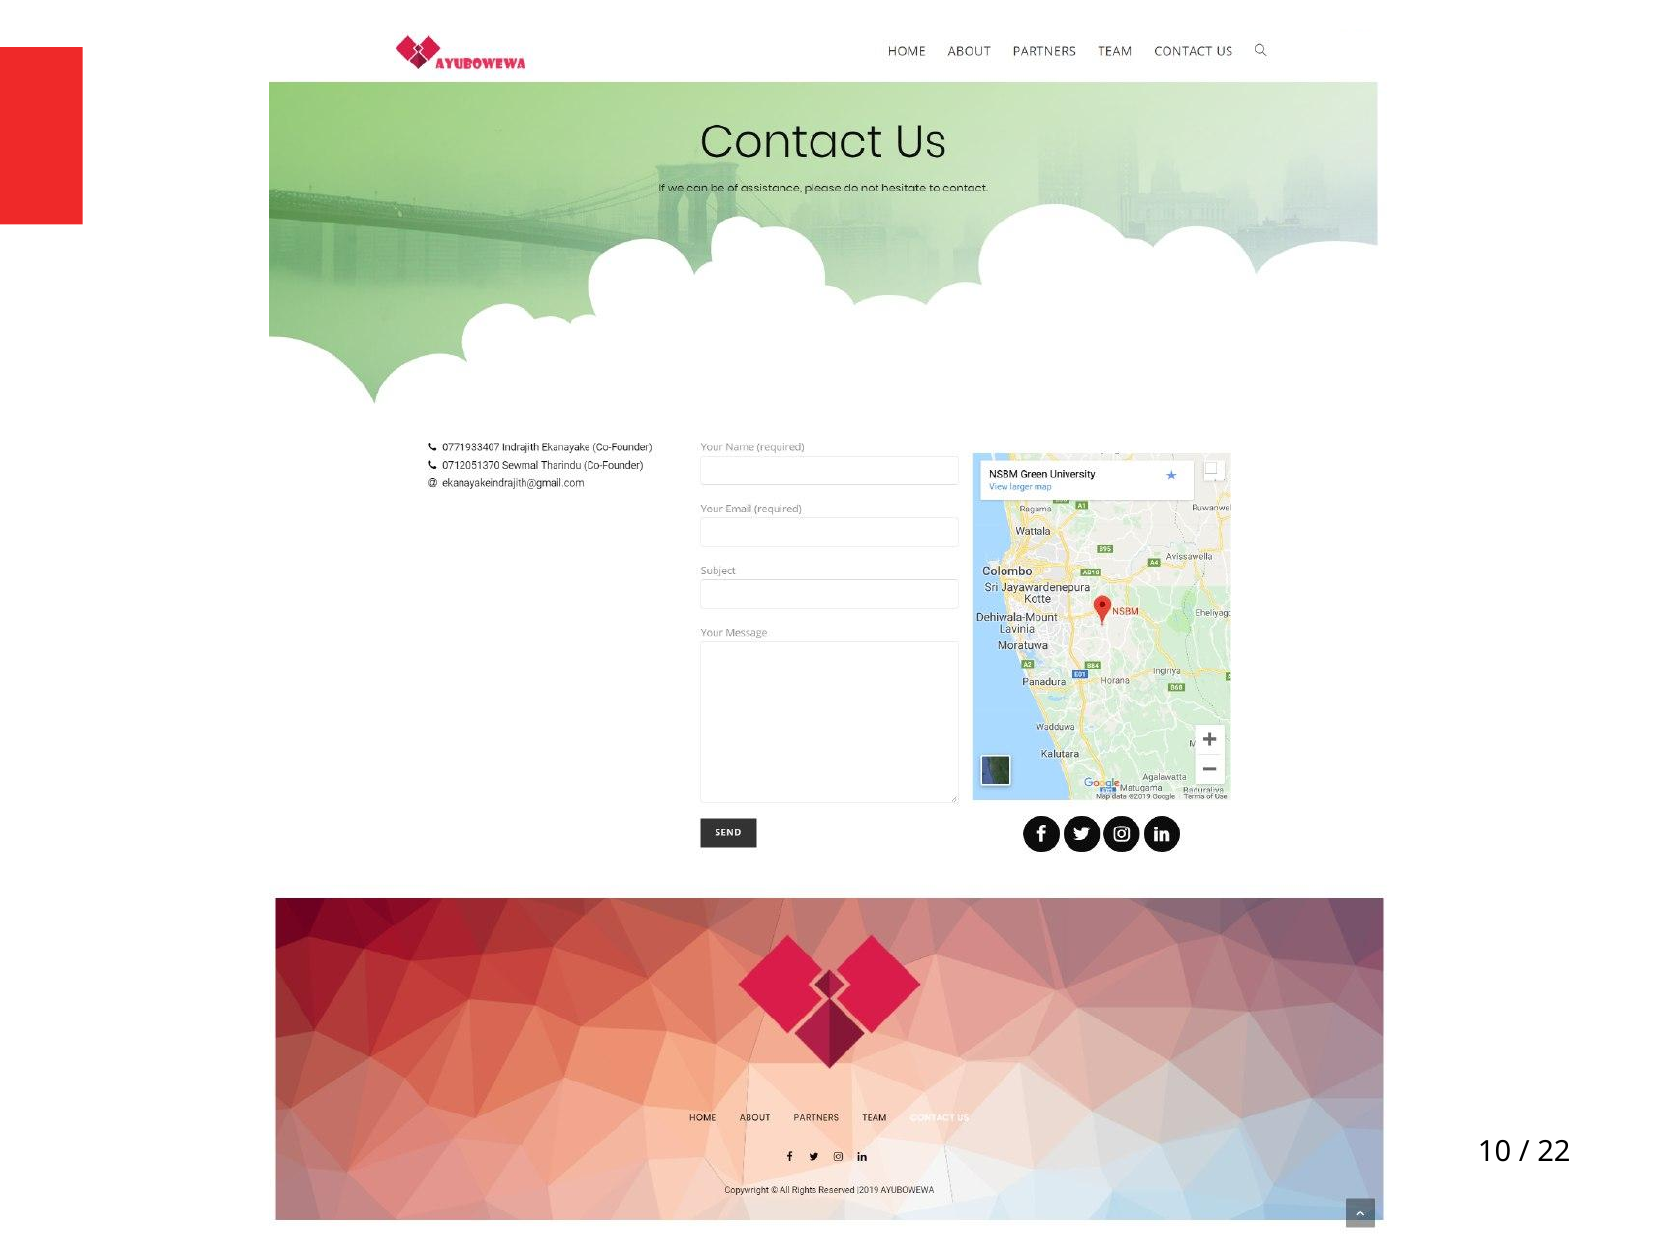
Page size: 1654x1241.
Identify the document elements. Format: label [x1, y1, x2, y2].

picture [269, 29, 1389, 1241]
